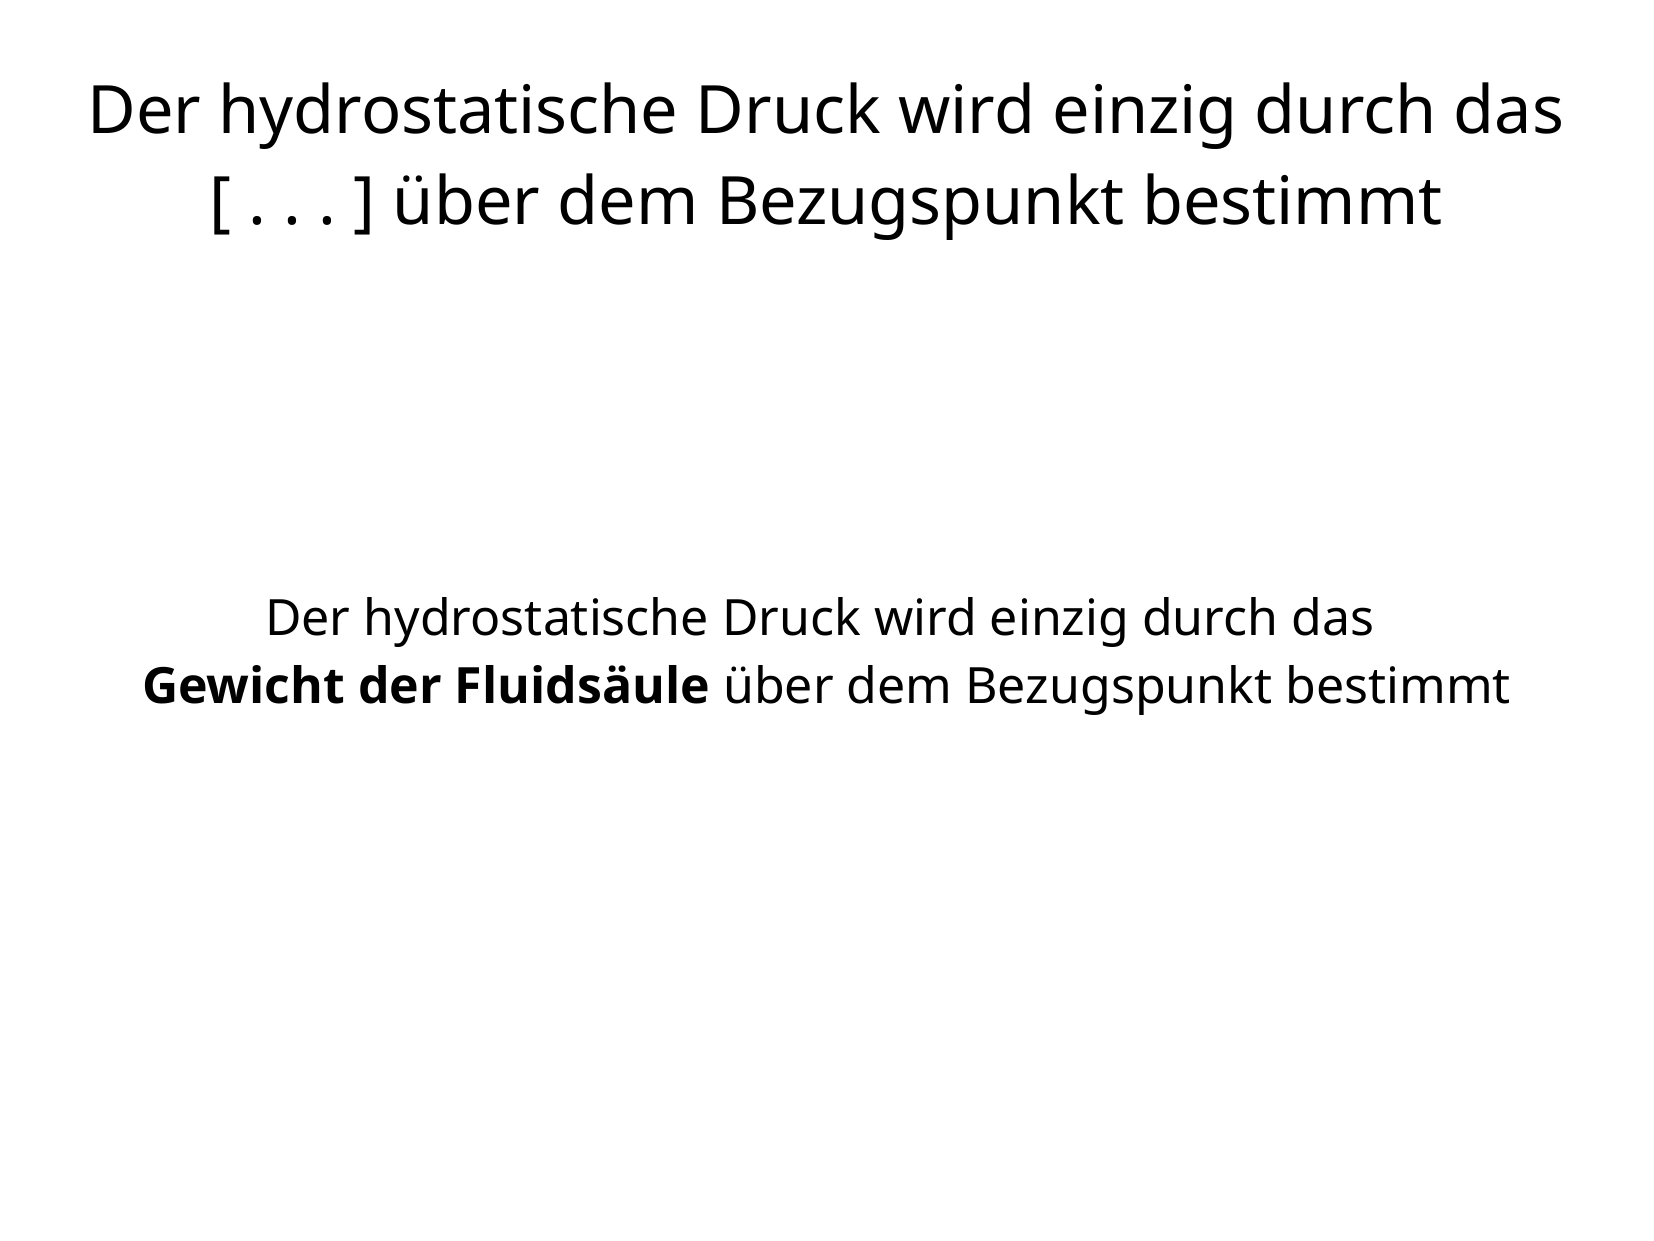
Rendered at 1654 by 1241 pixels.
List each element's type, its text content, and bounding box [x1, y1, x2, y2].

subtitle Der hydrostatische Druck wird einzig durch das Gewicht der Fluidsäule über dem Bezugspunkt bestimmt [82, 290, 1571, 1010]
title Der hydrostatische Druck wird einzig durch das [ . . . ] über dem Bezugspunkt bestimmt [82, 49, 1571, 257]
